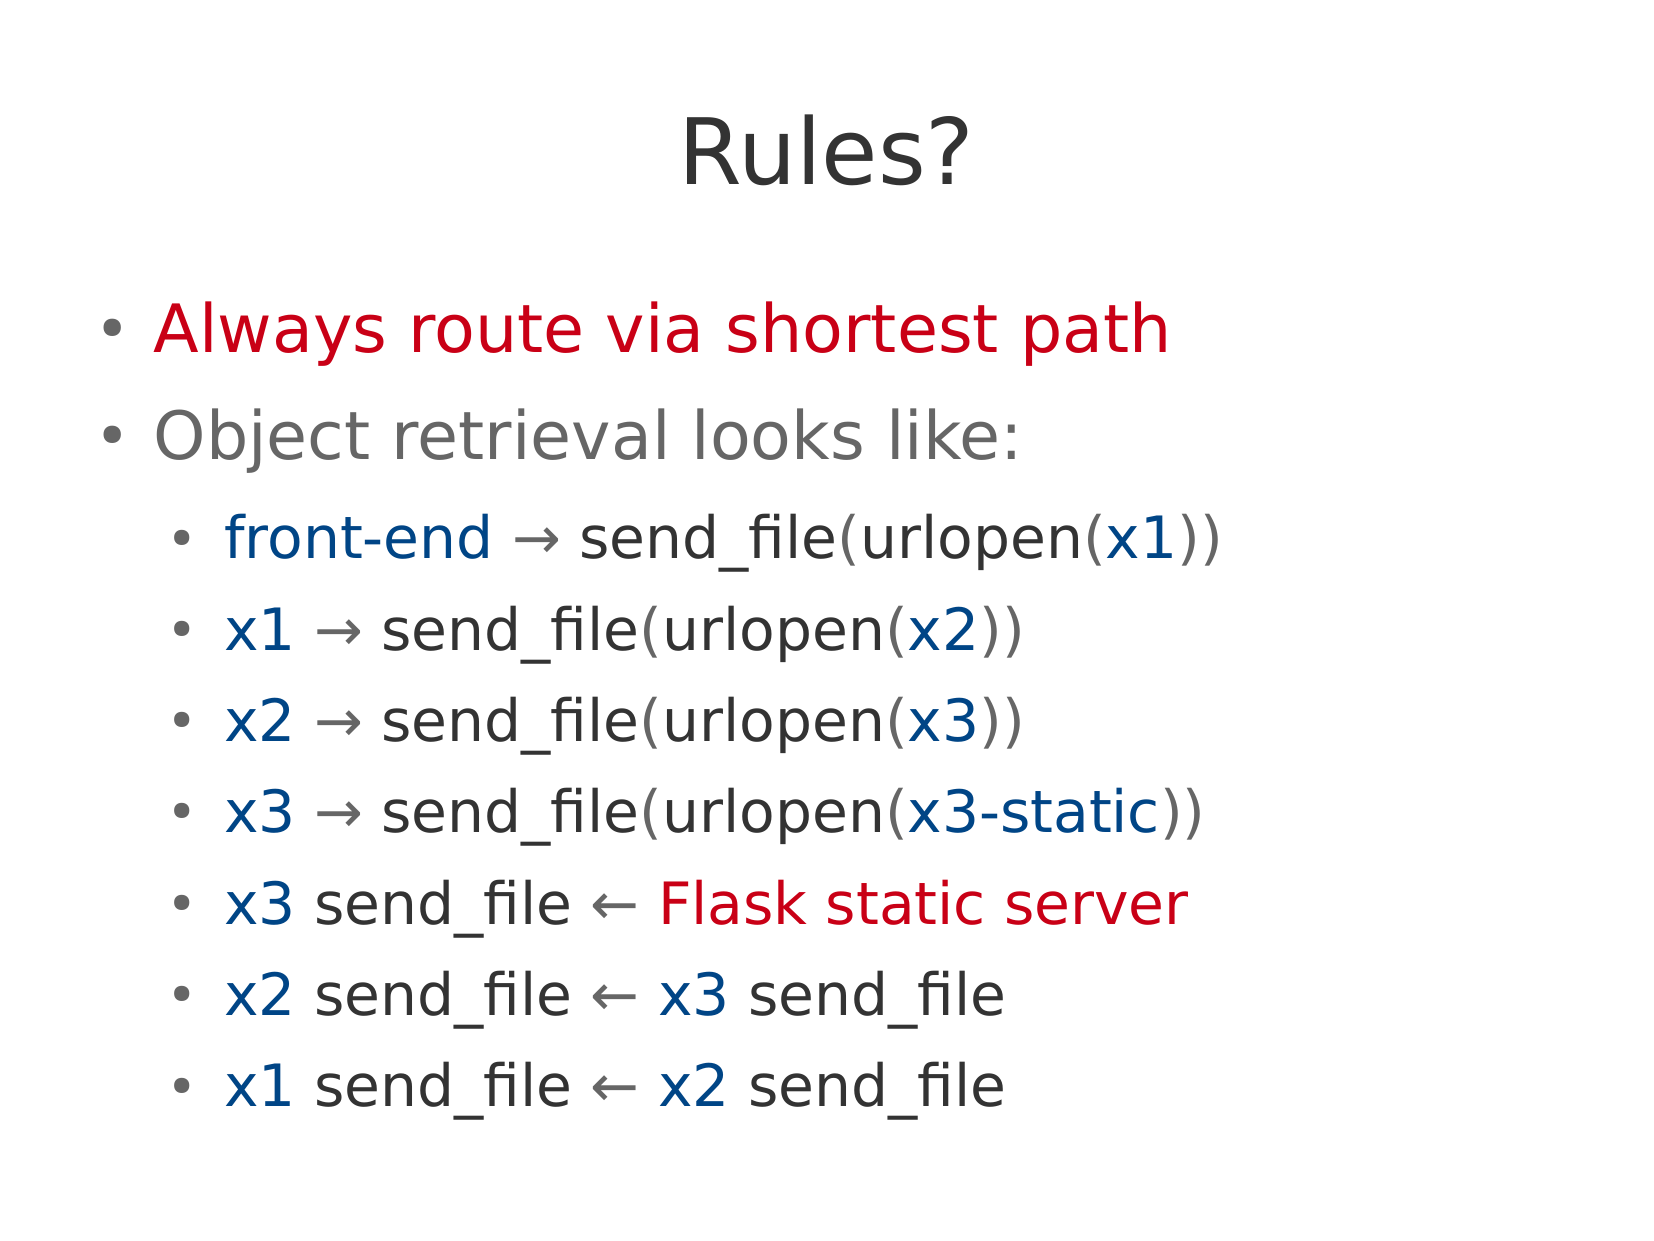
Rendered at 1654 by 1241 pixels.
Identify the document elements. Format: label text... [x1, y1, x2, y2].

list Always route via shortest path Object retrieval looks like: front-end → send_file(urlopen(x1)) x1 → send_file(urlopen(x2)) x2 → send_file(urlopen(x3)) x3 → send_file(urlopen(x3-static)) x3 send_file ← Flask static server x2 send_file ← x3 send_file x1 send_file ← x2 send_file [82, 290, 1571, 1109]
title Rules? [82, 56, 1571, 250]
